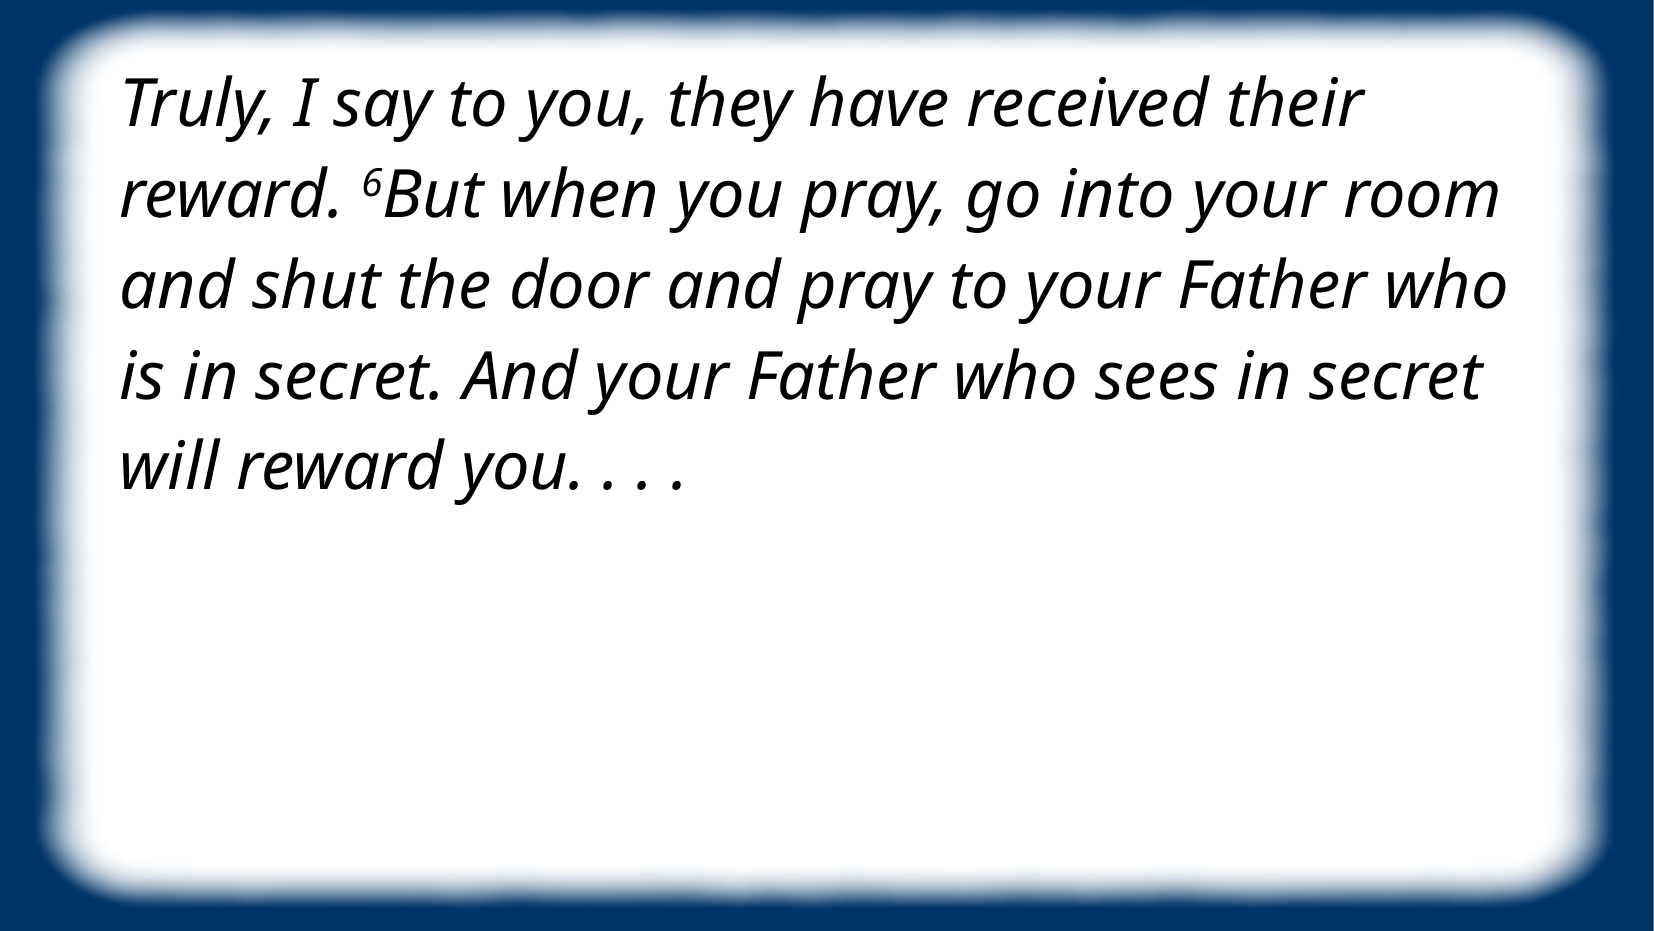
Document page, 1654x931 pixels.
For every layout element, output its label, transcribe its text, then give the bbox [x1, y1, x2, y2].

picture [0, 0, 1654, 931]
text_box Truly, I say to you, they have received their reward. 6But when you pray, go into your room and shut the door and pray to your Father who is in secret. And your Father who sees in secret will reward you. . . . [105, 48, 1546, 507]
